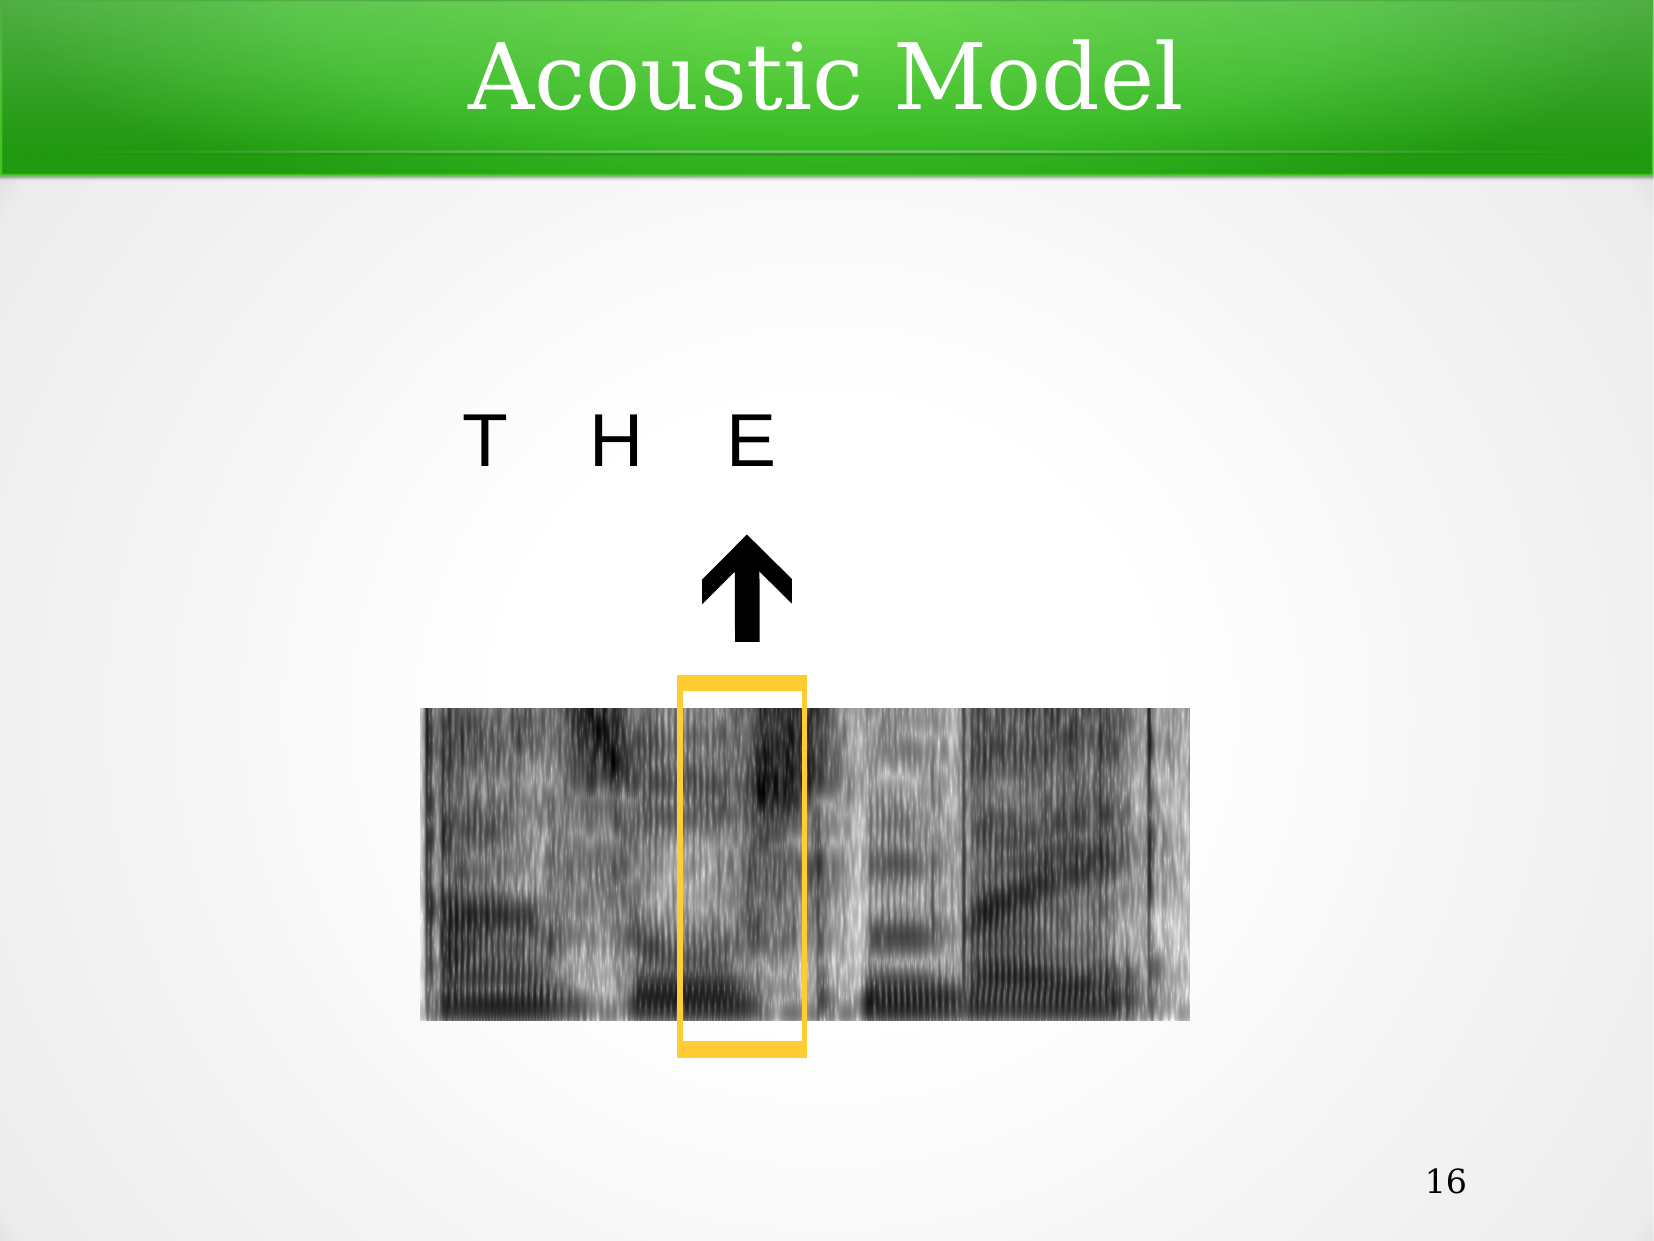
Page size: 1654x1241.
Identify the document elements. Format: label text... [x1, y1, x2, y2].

title Acoustic Model [82, 11, 1571, 154]
picture [0, 0, 1654, 1241]
text_box T H E [447, 391, 1228, 491]
